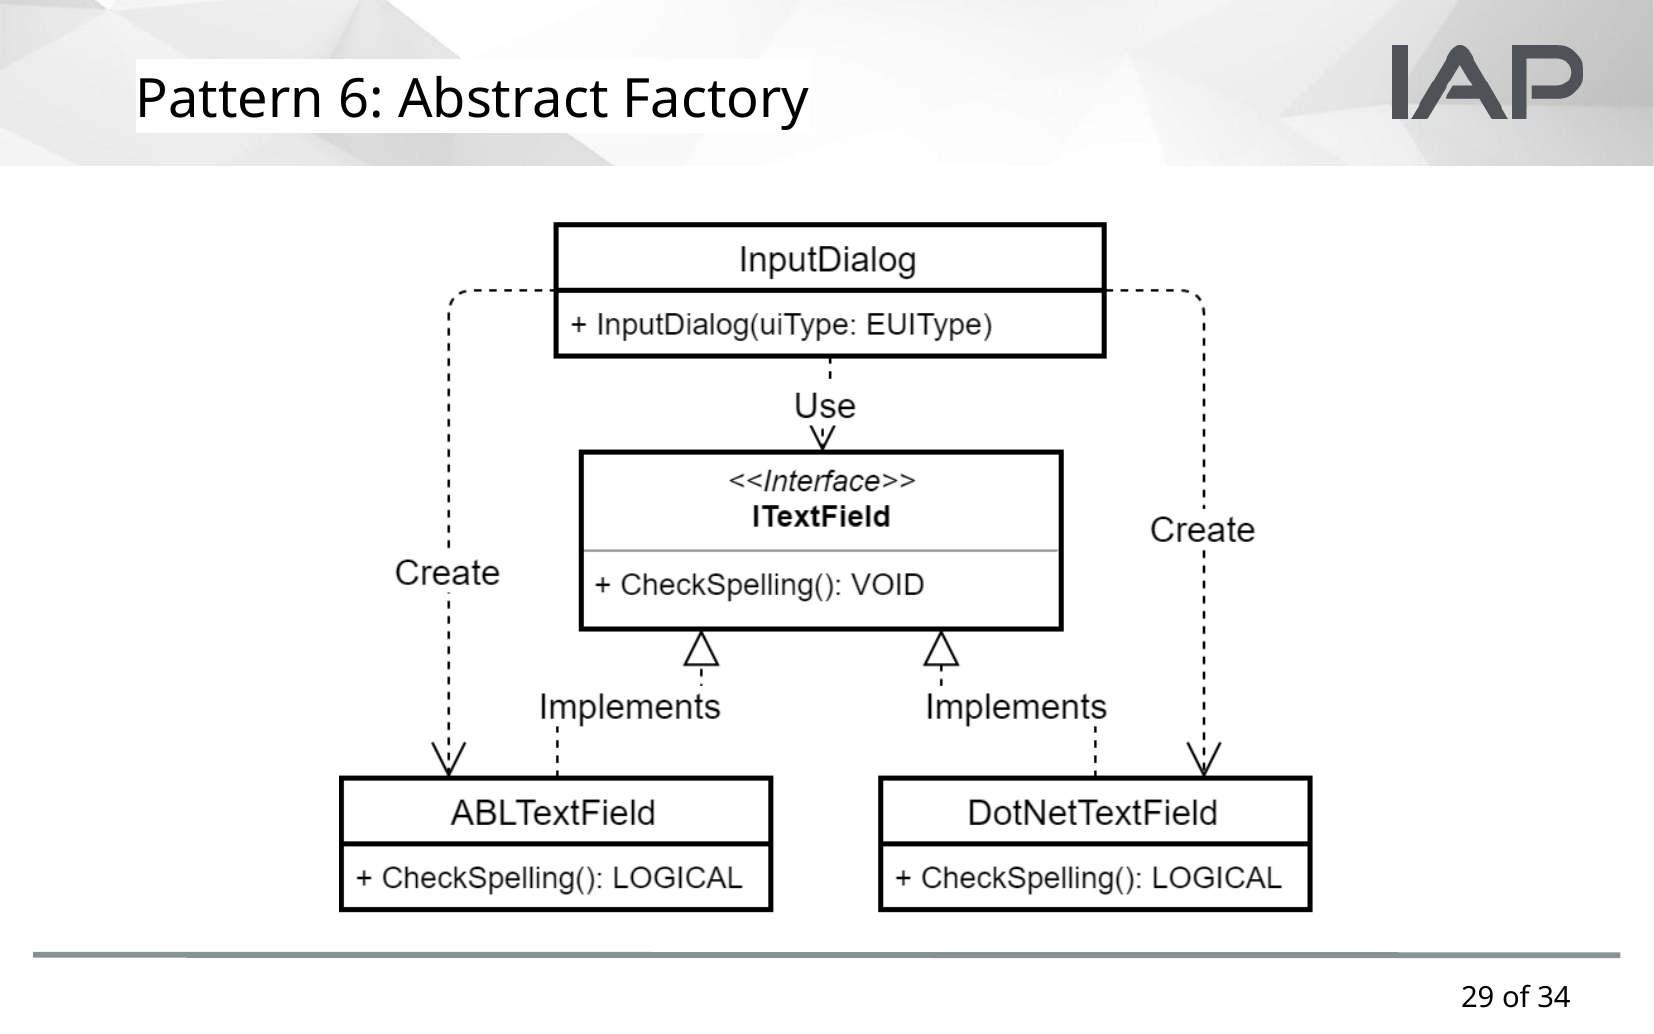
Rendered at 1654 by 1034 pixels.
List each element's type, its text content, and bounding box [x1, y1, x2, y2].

picture [0, 0, 1654, 166]
picture [339, 221, 1314, 916]
title Pattern 6: Abstract Factory [135, 41, 1264, 152]
